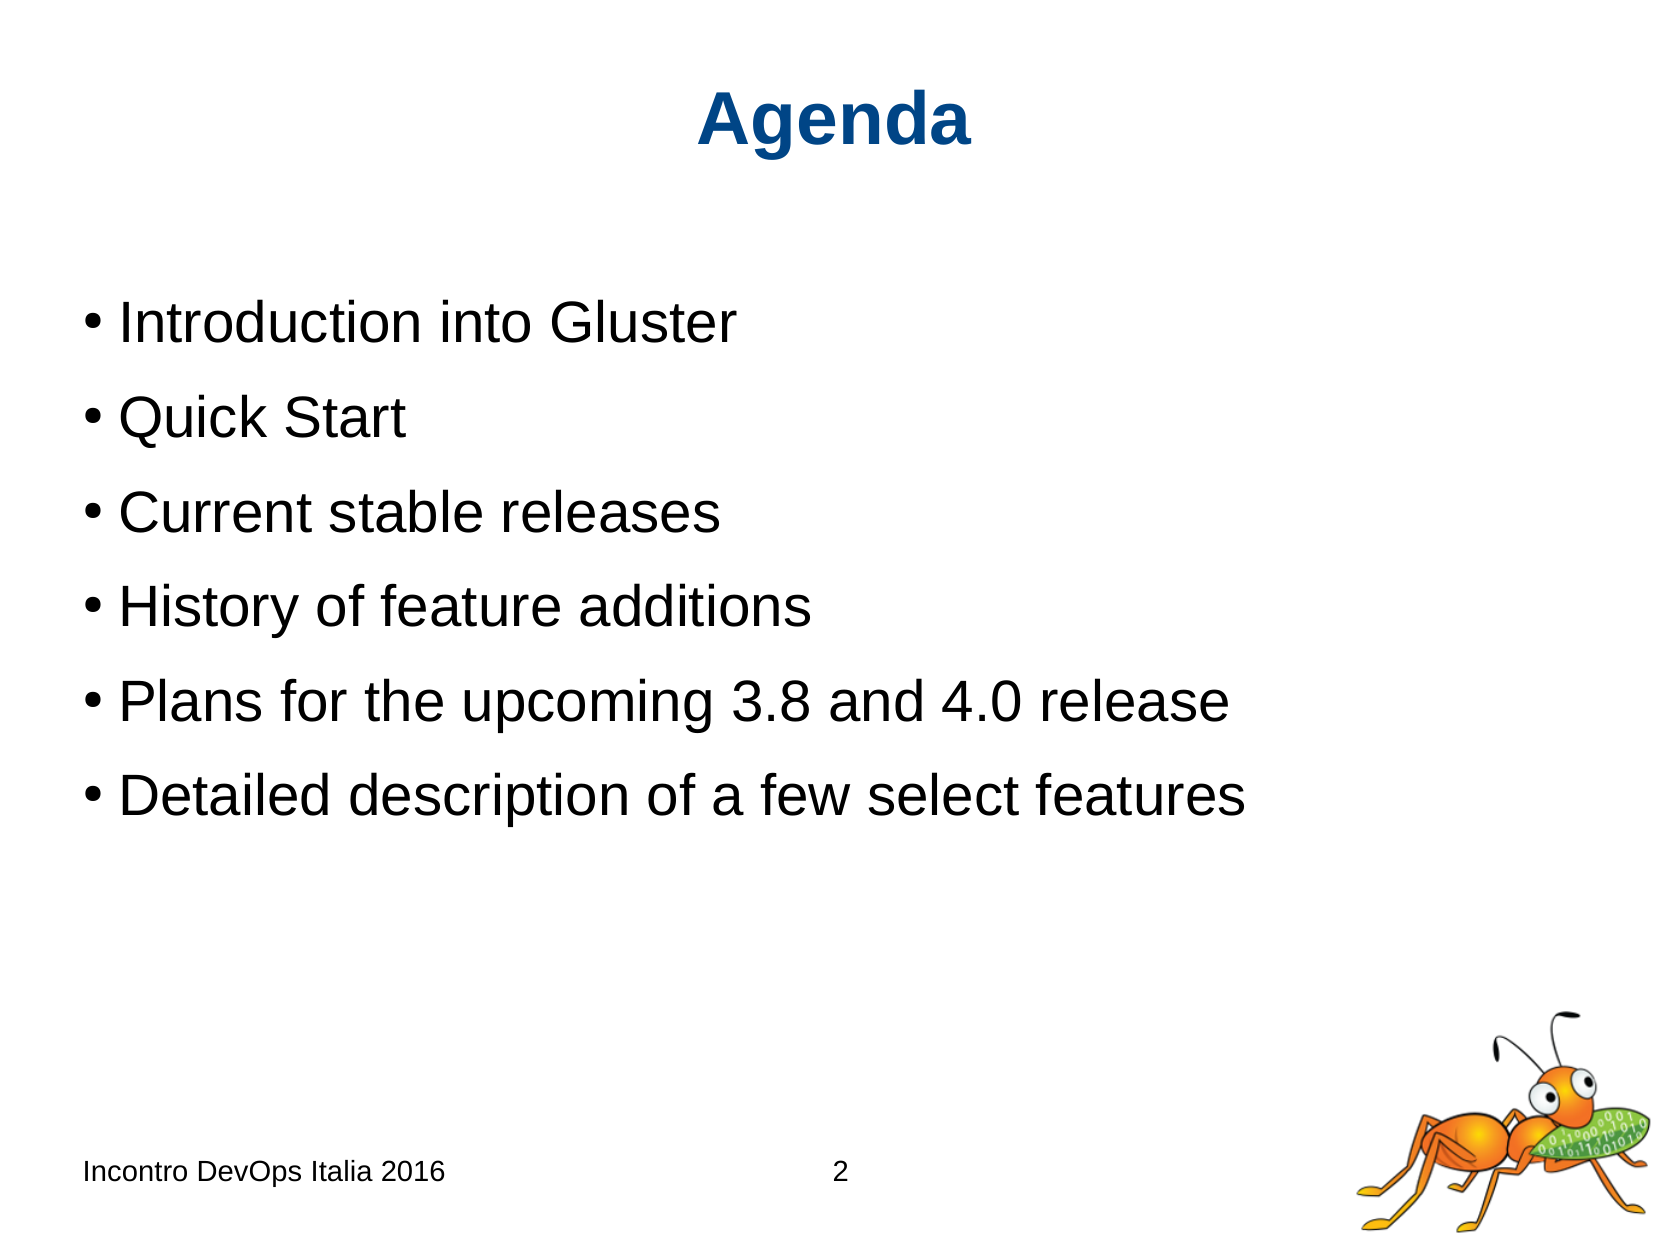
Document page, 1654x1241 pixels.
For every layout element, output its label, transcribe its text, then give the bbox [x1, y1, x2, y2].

picture [1353, 1009, 1654, 1235]
list Introduction into Gluster Quick Start Current stable releases History of feature additions Plans for the upcoming 3.8 and 4.0 release Detailed description of a few select features [82, 290, 1571, 1010]
title Agenda [90, 15, 1579, 223]
